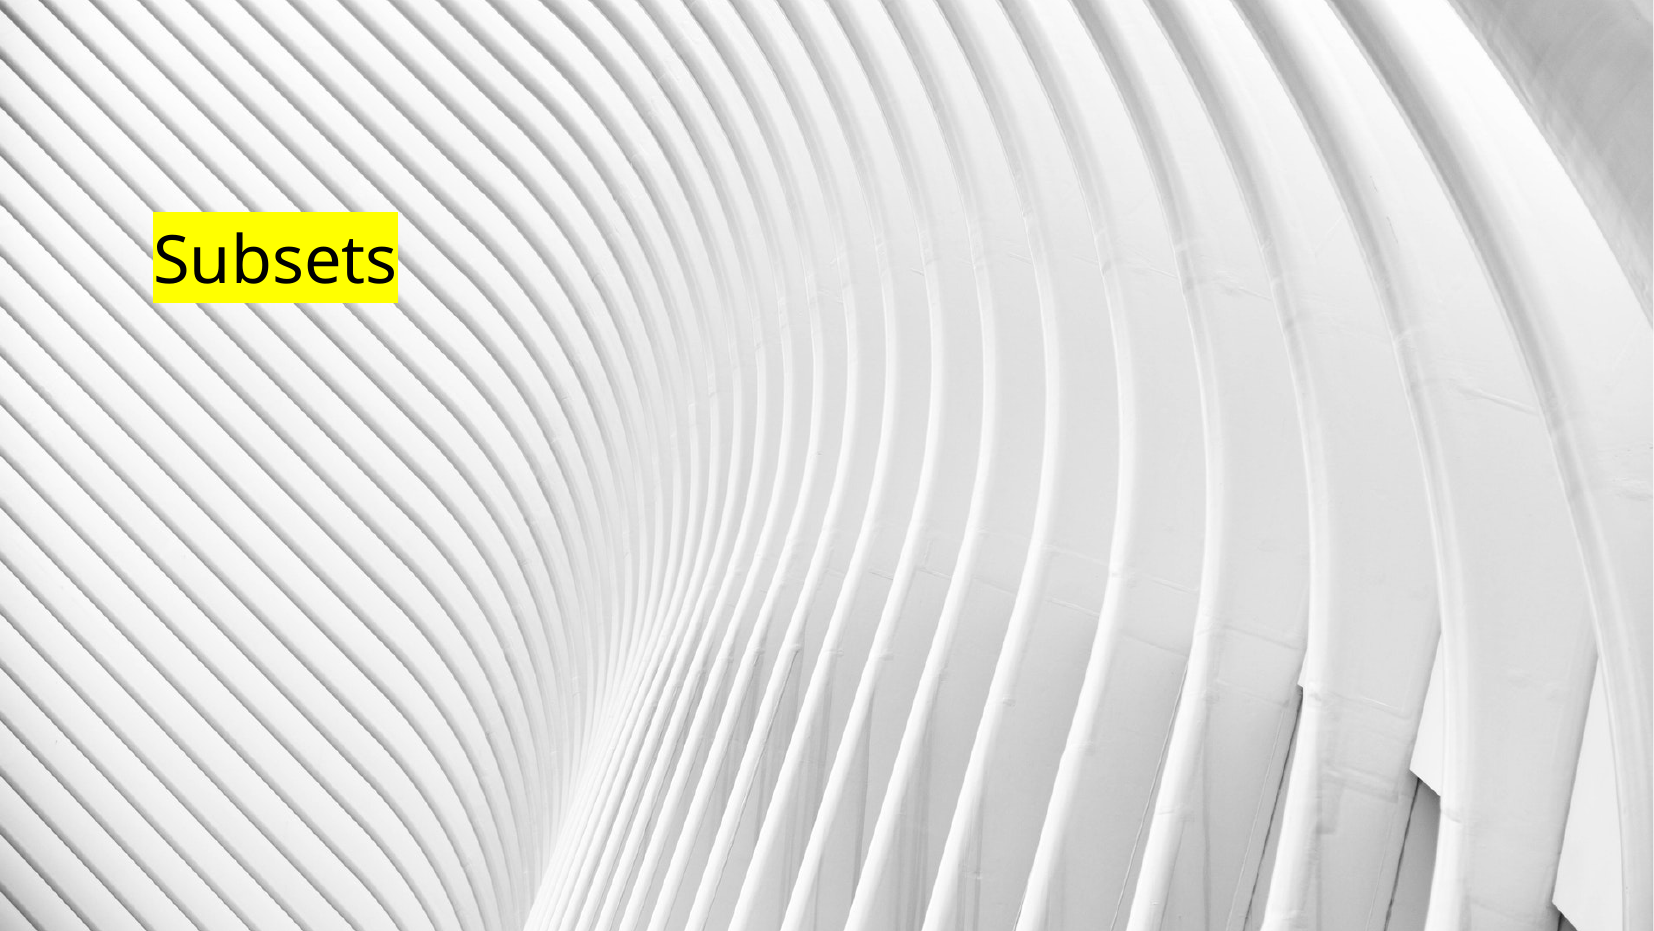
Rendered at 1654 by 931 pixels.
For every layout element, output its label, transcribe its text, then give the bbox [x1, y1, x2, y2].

picture [0, 0, 1654, 931]
list Subsets [82, 217, 1571, 839]
